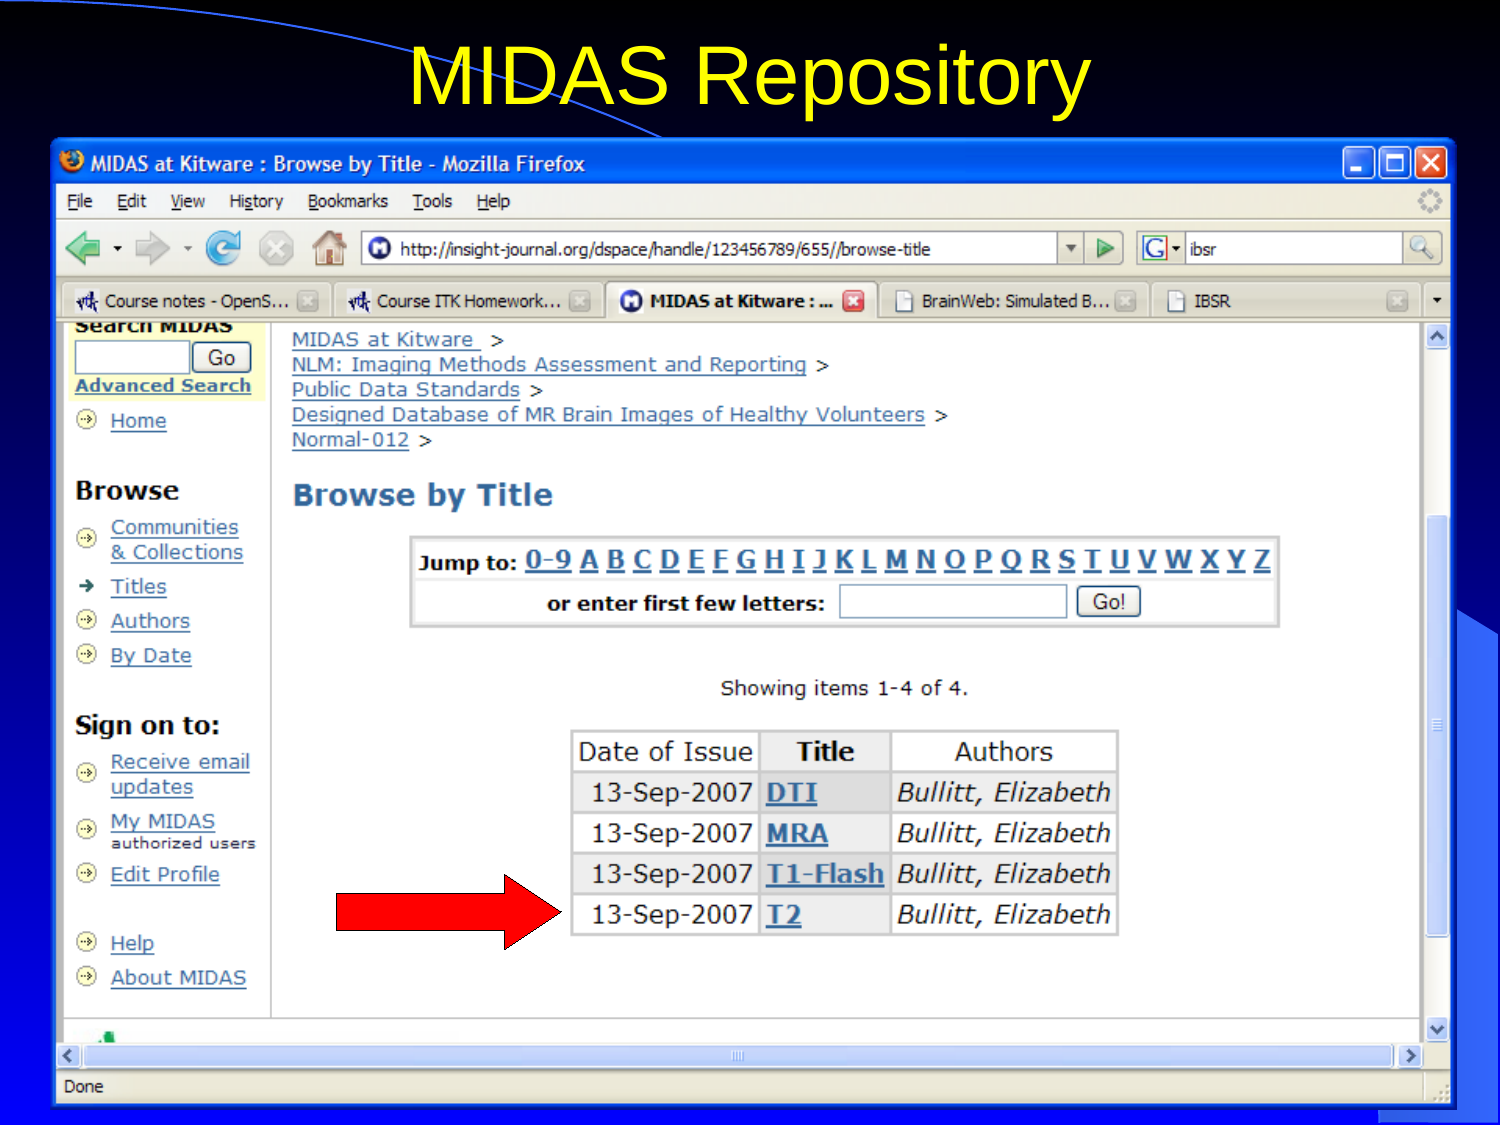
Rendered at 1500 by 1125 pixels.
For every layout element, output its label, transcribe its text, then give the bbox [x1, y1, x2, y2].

title MIDAS Repository [112, 7, 1388, 137]
text_box [336, 874, 562, 950]
picture [50, 137, 1457, 1110]
